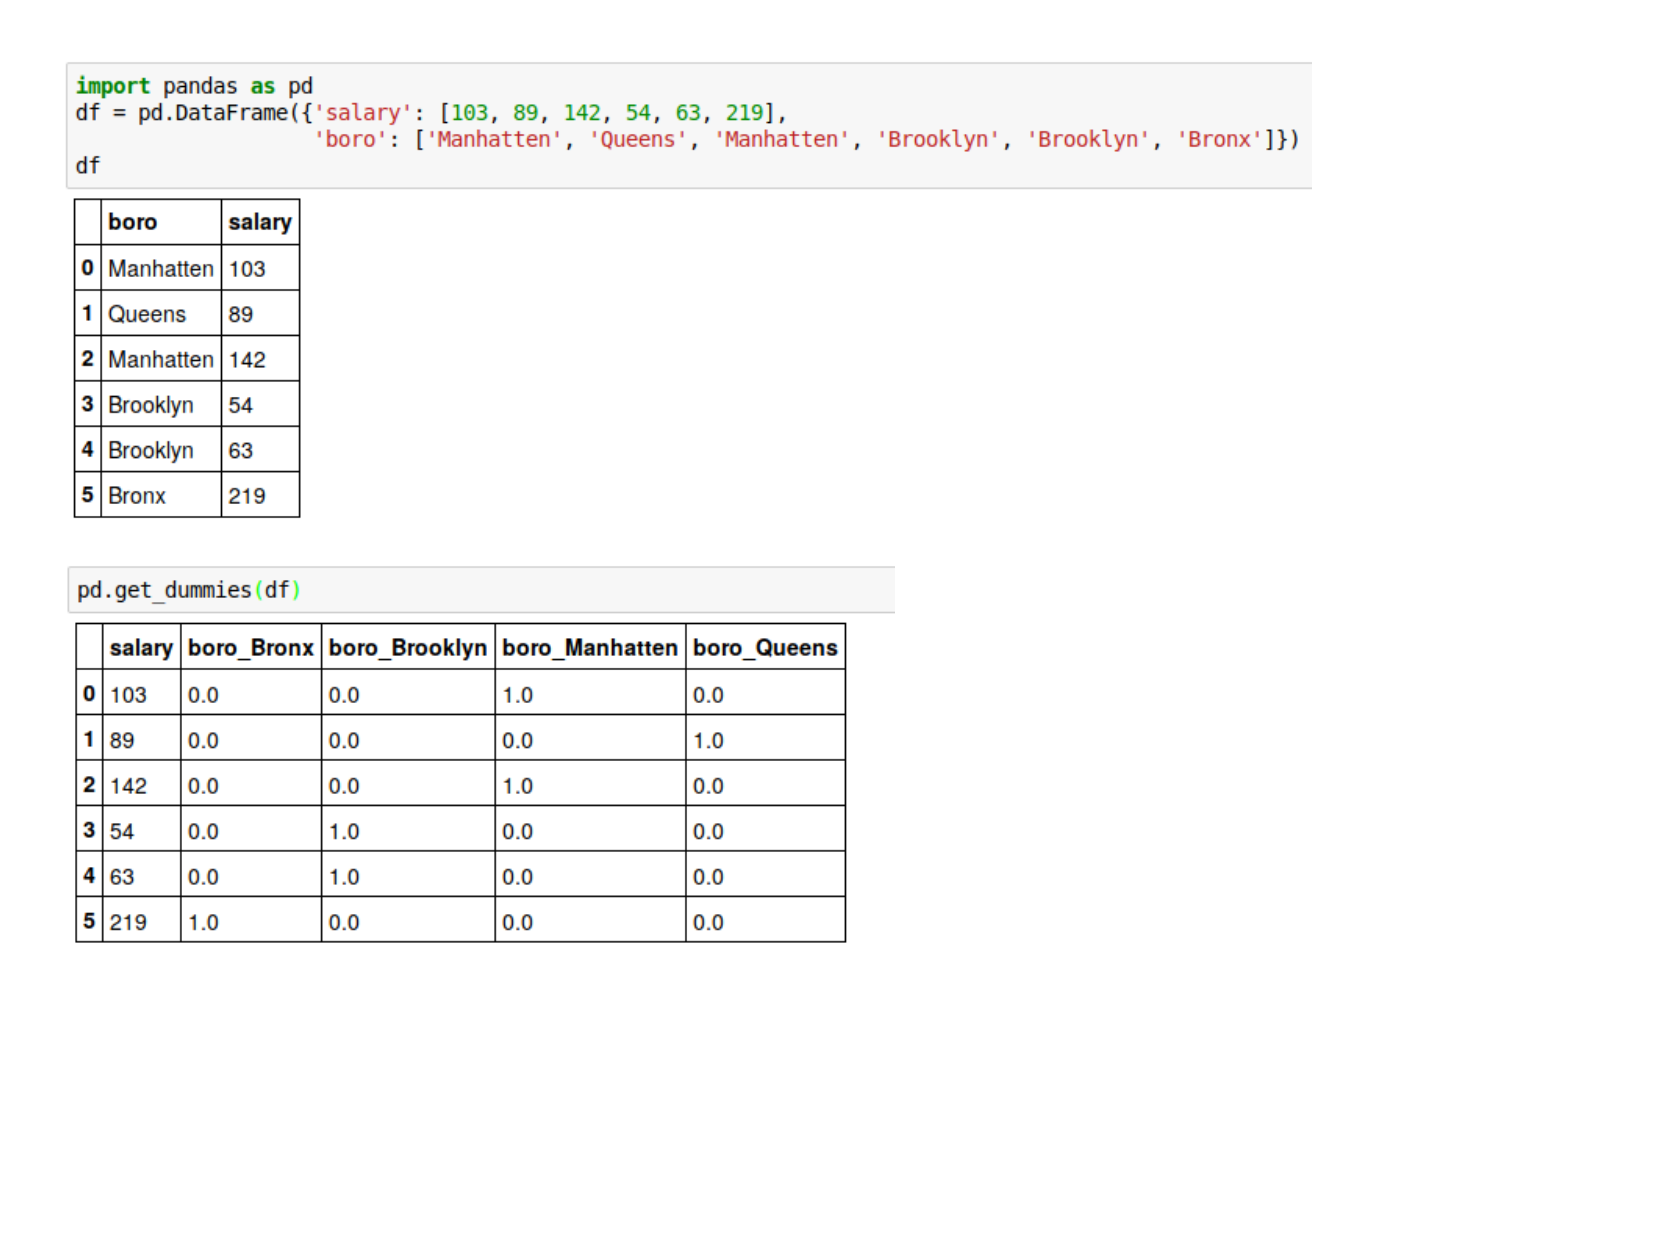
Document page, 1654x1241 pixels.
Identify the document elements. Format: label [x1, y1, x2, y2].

picture [60, 554, 895, 957]
picture [60, 50, 1312, 541]
